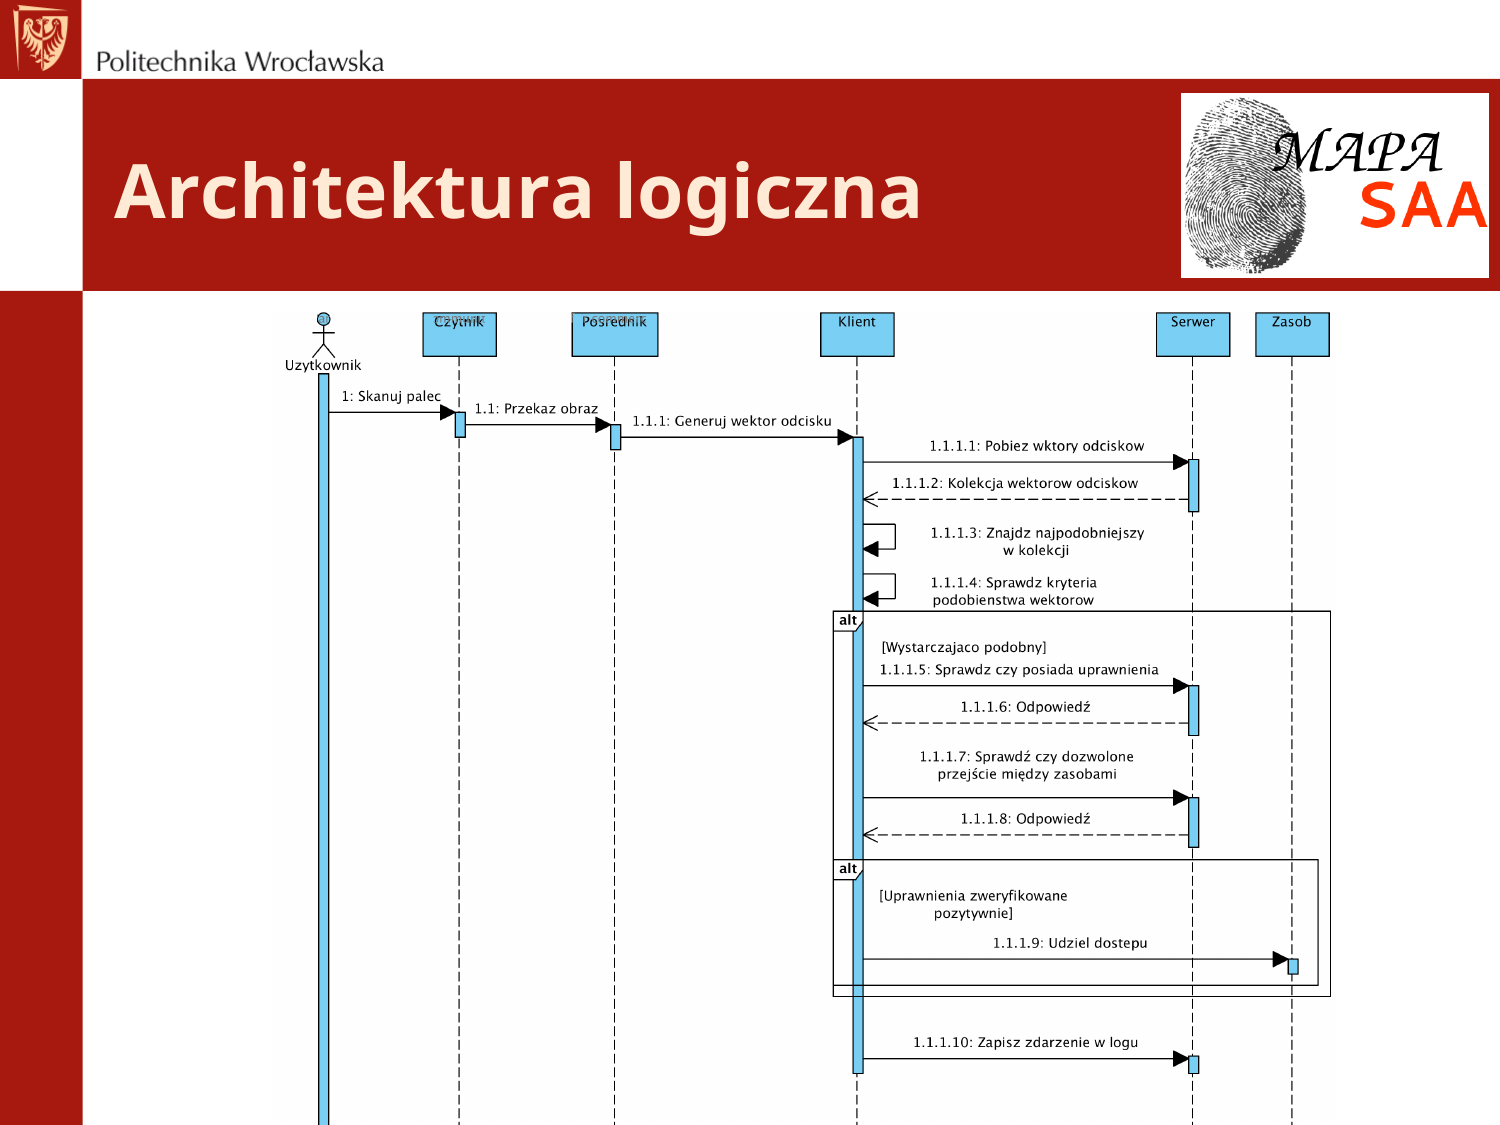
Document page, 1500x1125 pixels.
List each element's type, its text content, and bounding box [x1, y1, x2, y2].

picture [0, 0, 384, 79]
picture [1181, 93, 1489, 278]
title Architektura logiczna [100, 90, 1483, 287]
picture [271, 310, 1335, 1125]
